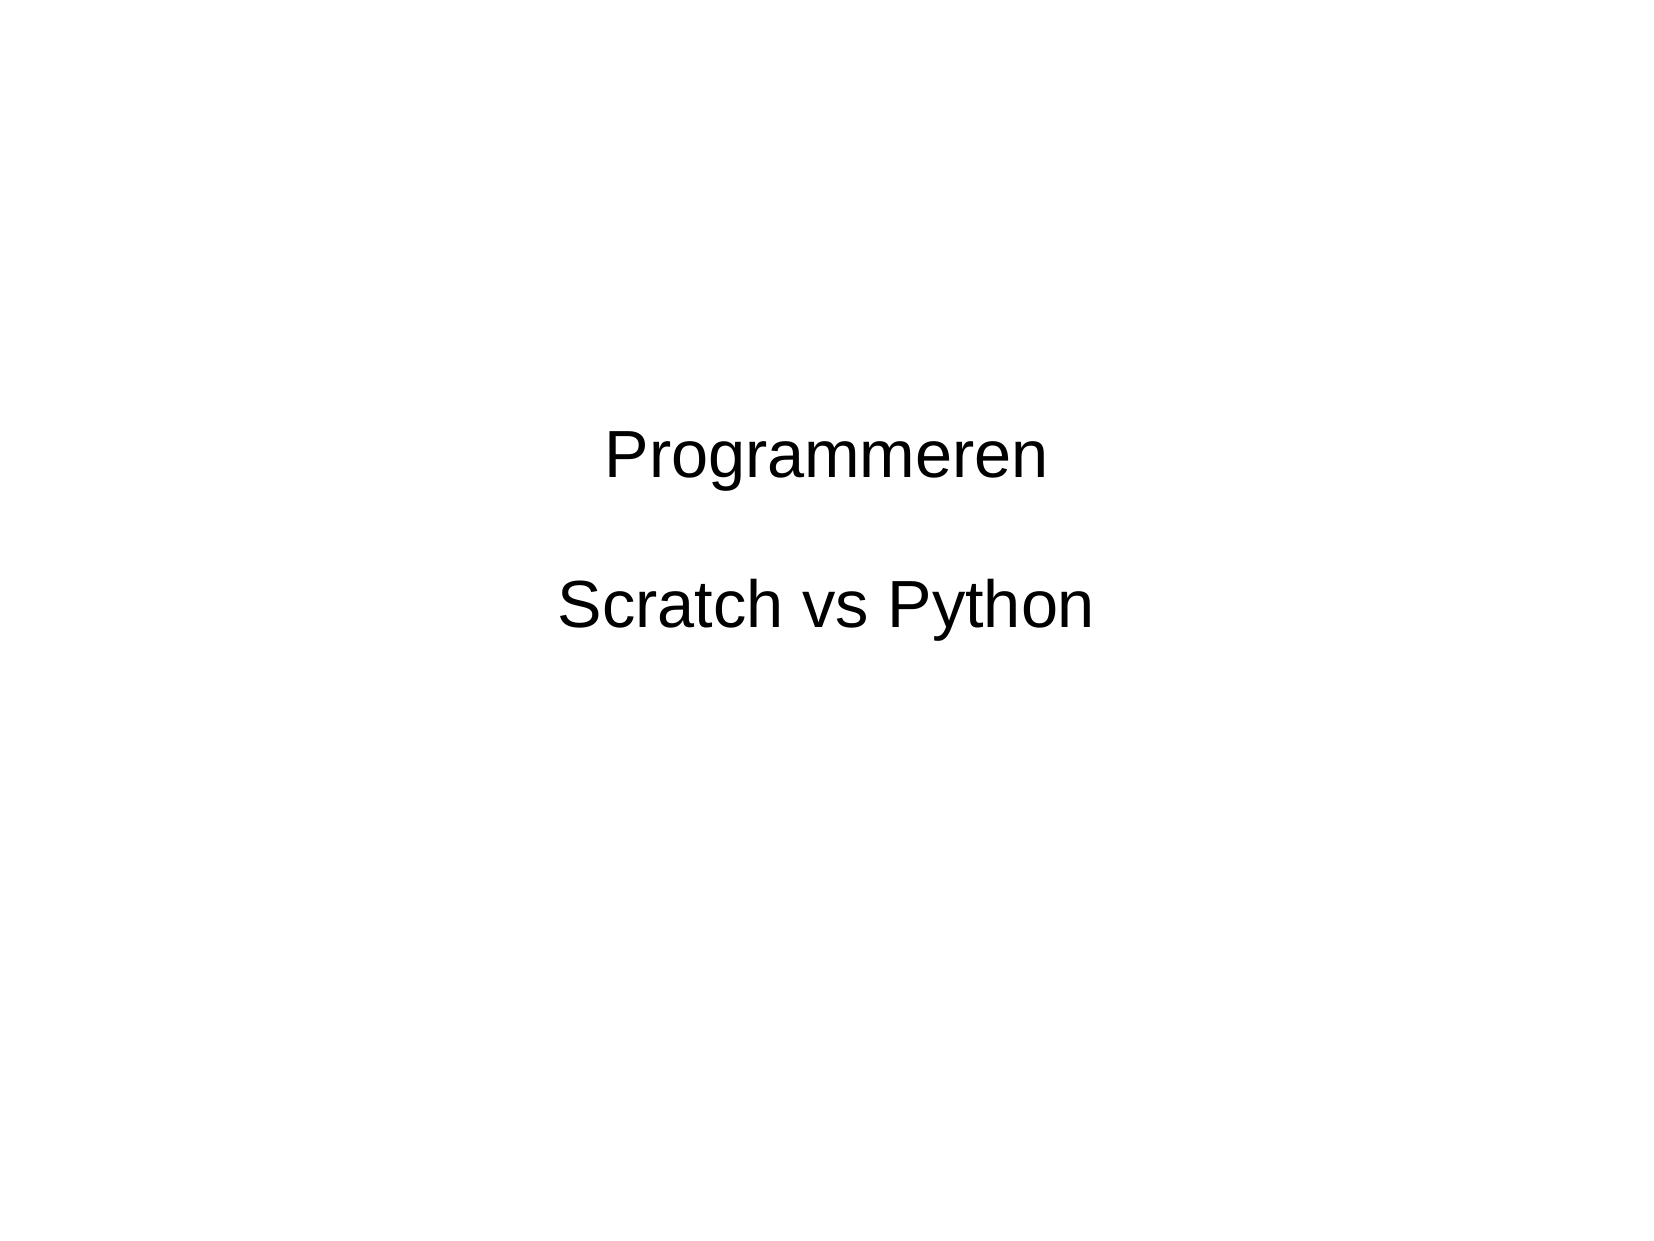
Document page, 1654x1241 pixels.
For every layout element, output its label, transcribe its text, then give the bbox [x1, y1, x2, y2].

subtitle Programmeren Scratch vs Python [82, 49, 1571, 1010]
